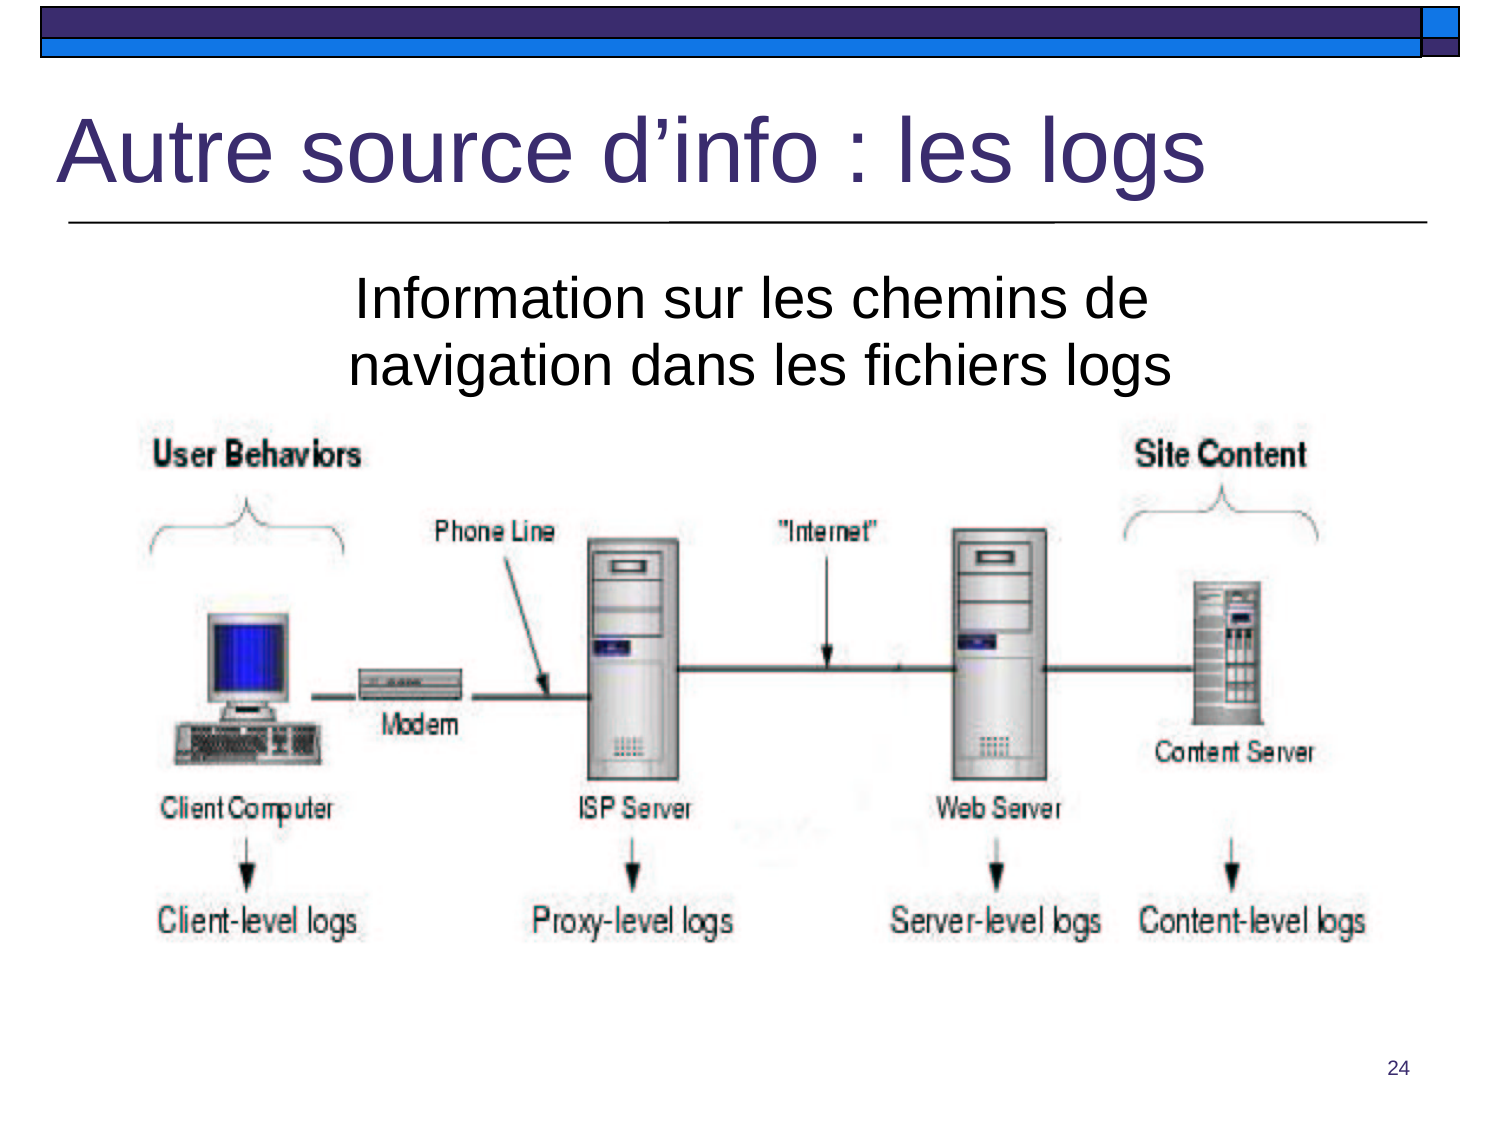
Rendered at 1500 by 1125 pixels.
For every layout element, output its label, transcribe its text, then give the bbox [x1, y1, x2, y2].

text_box <numéro> [1112, 1046, 1426, 1101]
text_box Autre source d’info : les logs [41, 78, 1459, 209]
picture [99, 395, 1413, 1038]
text_box Information sur les chemins de navigation dans les fichiers logs [322, 268, 1200, 404]
